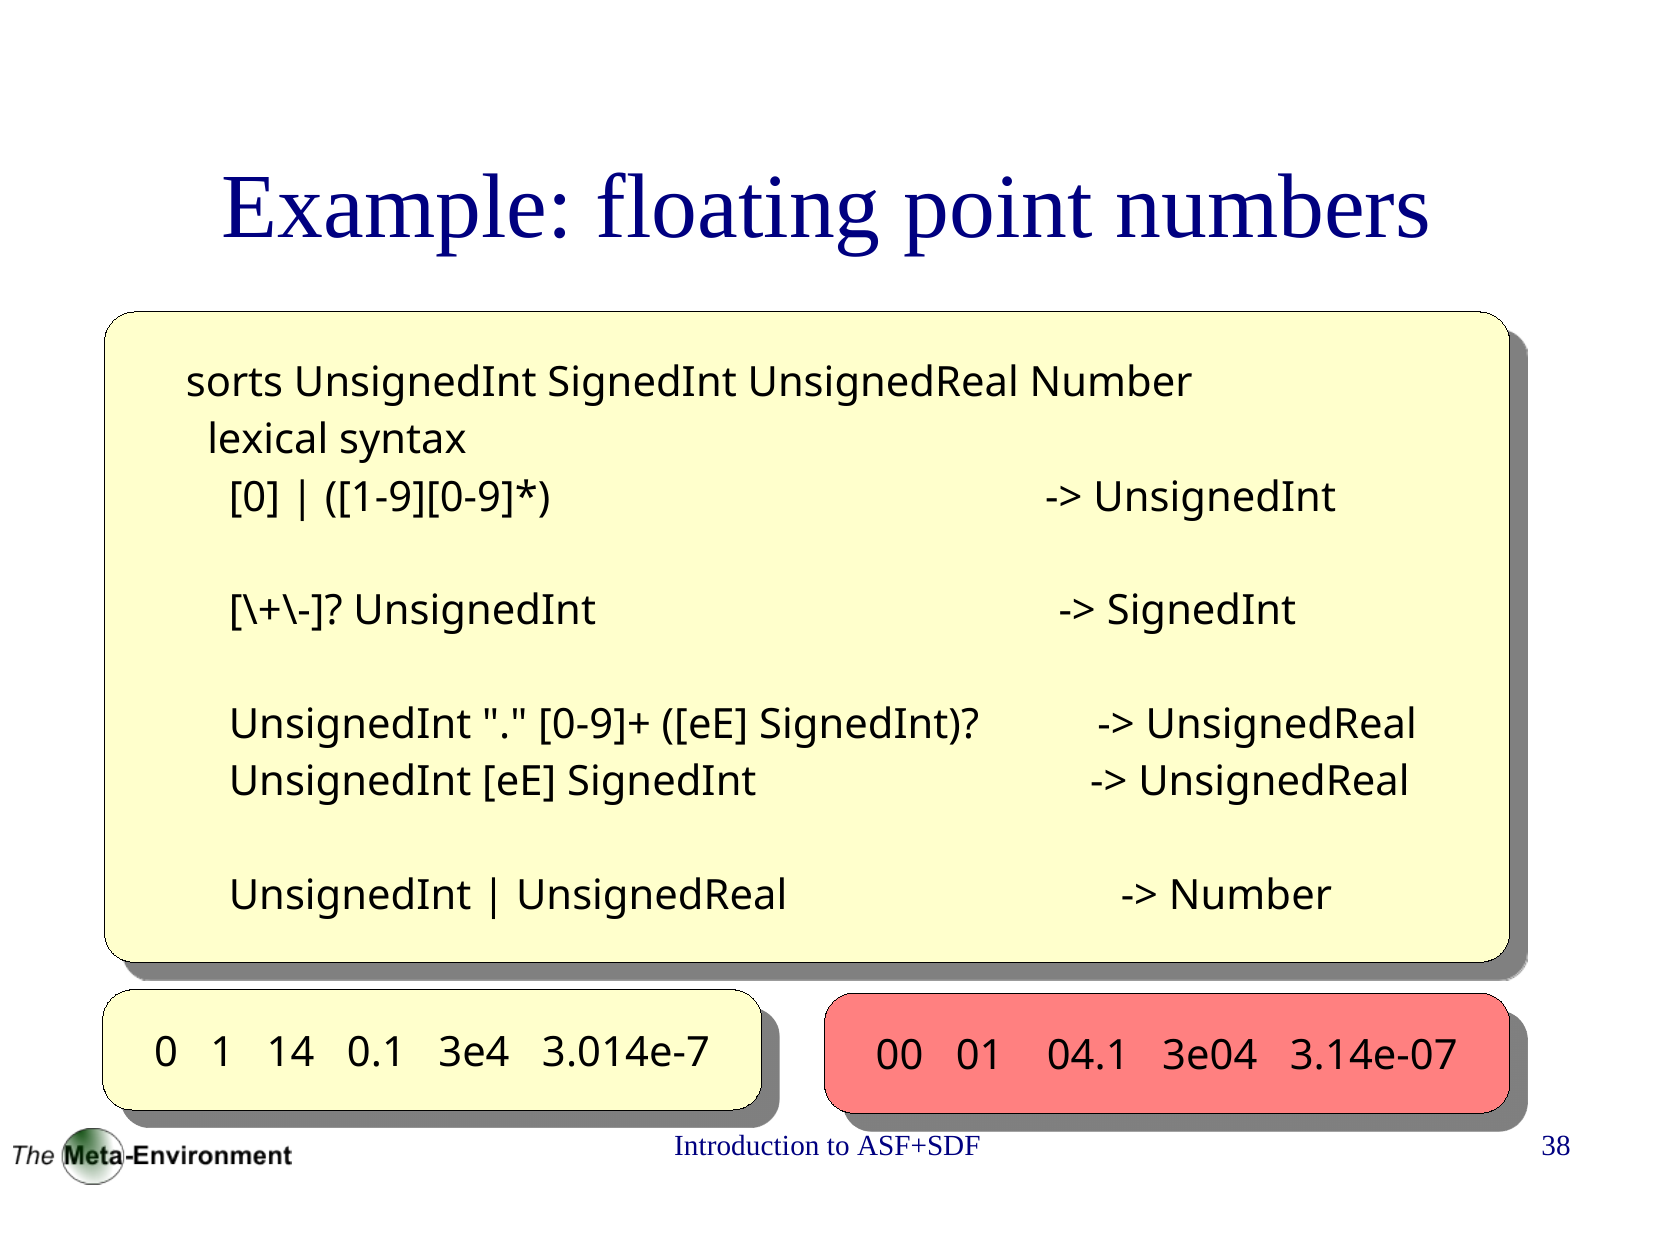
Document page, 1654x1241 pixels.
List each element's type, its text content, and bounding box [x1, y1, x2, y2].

picture [13, 1128, 292, 1185]
text_box sorts UnsignedInt SignedInt UnsignedReal Number lexical syntax [0] | ([1-9][0-9]*) -> UnsignedInt [\+\-]? UnsignedInt -> SignedInt UnsignedInt "." [0-9]+ ([eE] SignedInt)? -> UnsignedReal UnsignedInt [eE] SignedInt -> UnsignedReal UnsignedInt | UnsignedReal -> Number [104, 311, 1510, 963]
text_box 0 1 14 0.1 3e4 3.014e-7 [102, 989, 762, 1111]
title Example: floating point numbers [121, 102, 1534, 311]
text_box 00 01 04.1 3e04 3.14e-07 [824, 993, 1510, 1114]
